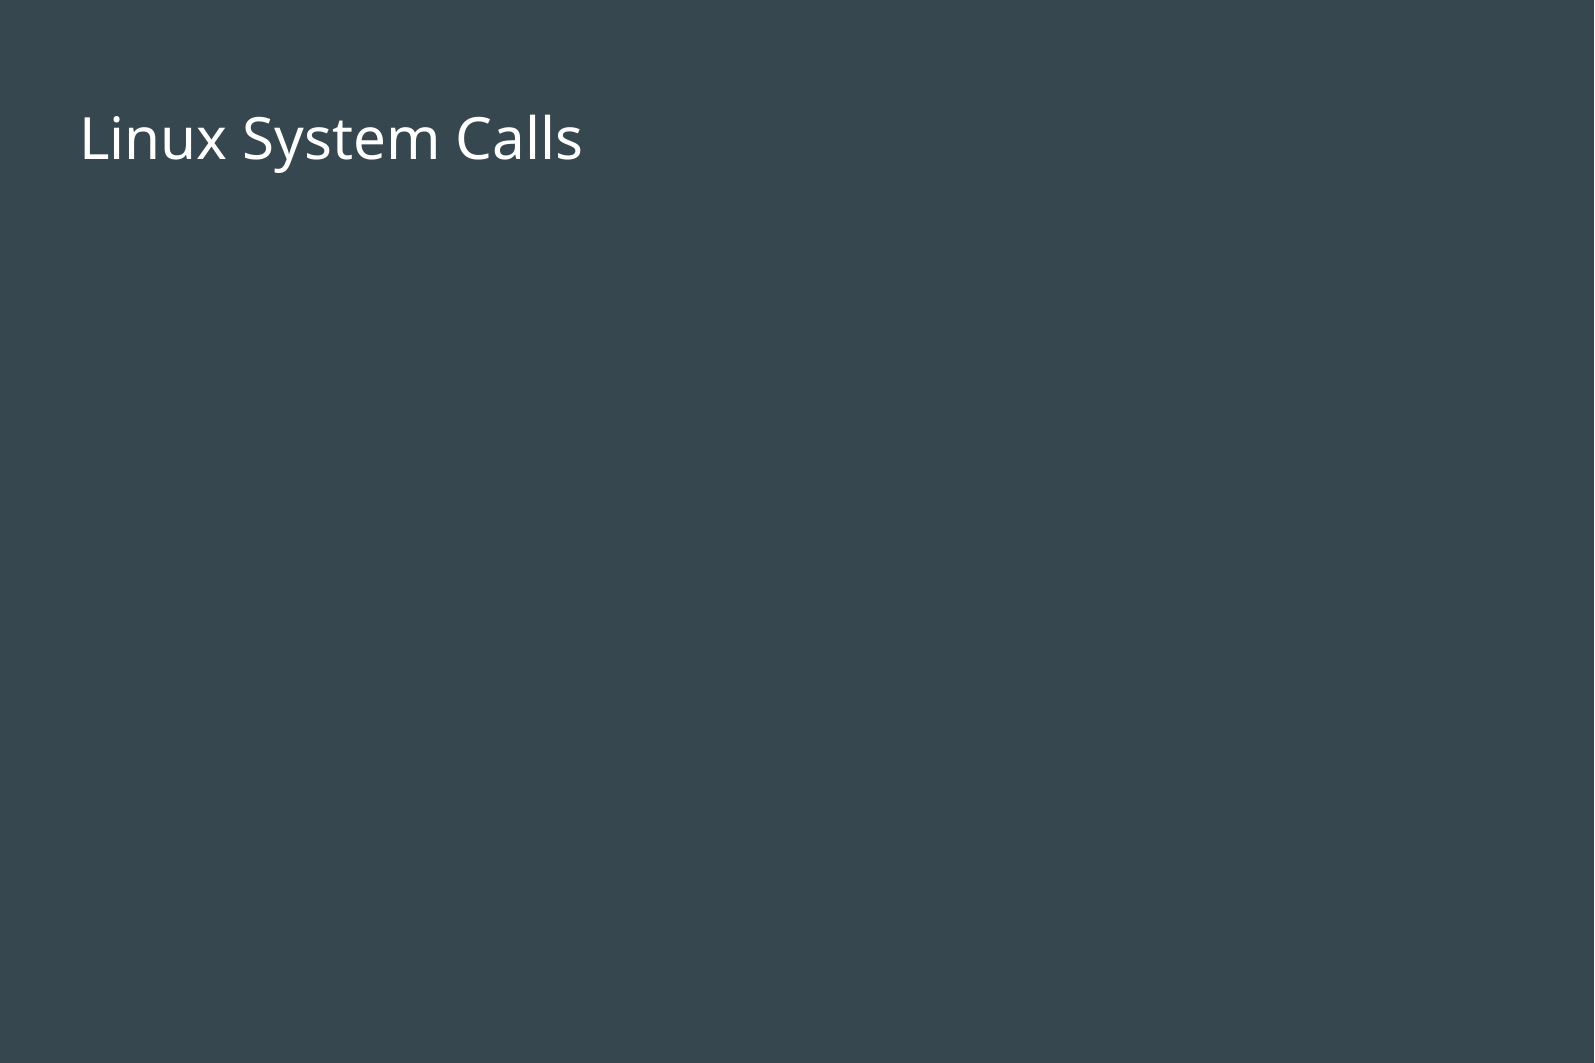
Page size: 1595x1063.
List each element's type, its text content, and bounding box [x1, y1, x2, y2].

title Linux System Calls [79, 48, 1449, 227]
